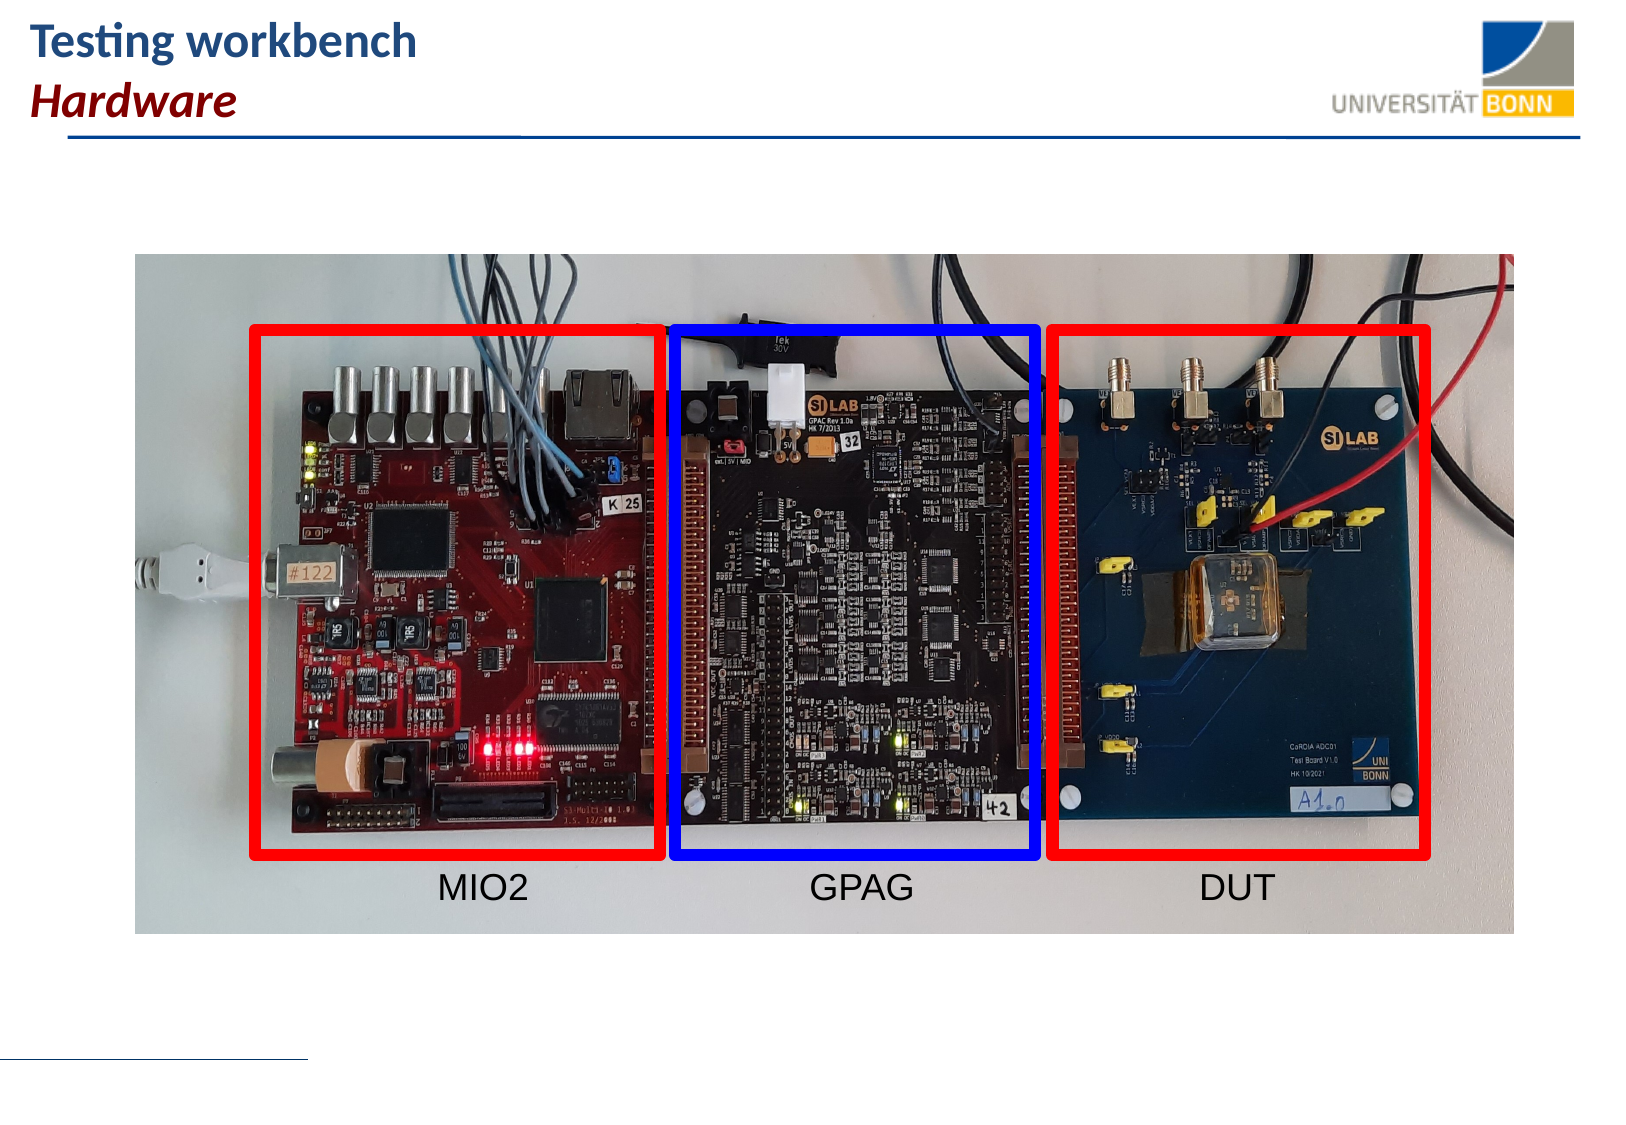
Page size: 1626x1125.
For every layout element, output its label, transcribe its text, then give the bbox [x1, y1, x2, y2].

title Testing workbench Hardware [15, 0, 1244, 95]
text_box MIO2 [422, 858, 545, 916]
text_box GPAG [794, 858, 931, 916]
picture [1330, 0, 1574, 137]
picture [135, 254, 1514, 934]
text_box DUT [1184, 858, 1292, 916]
